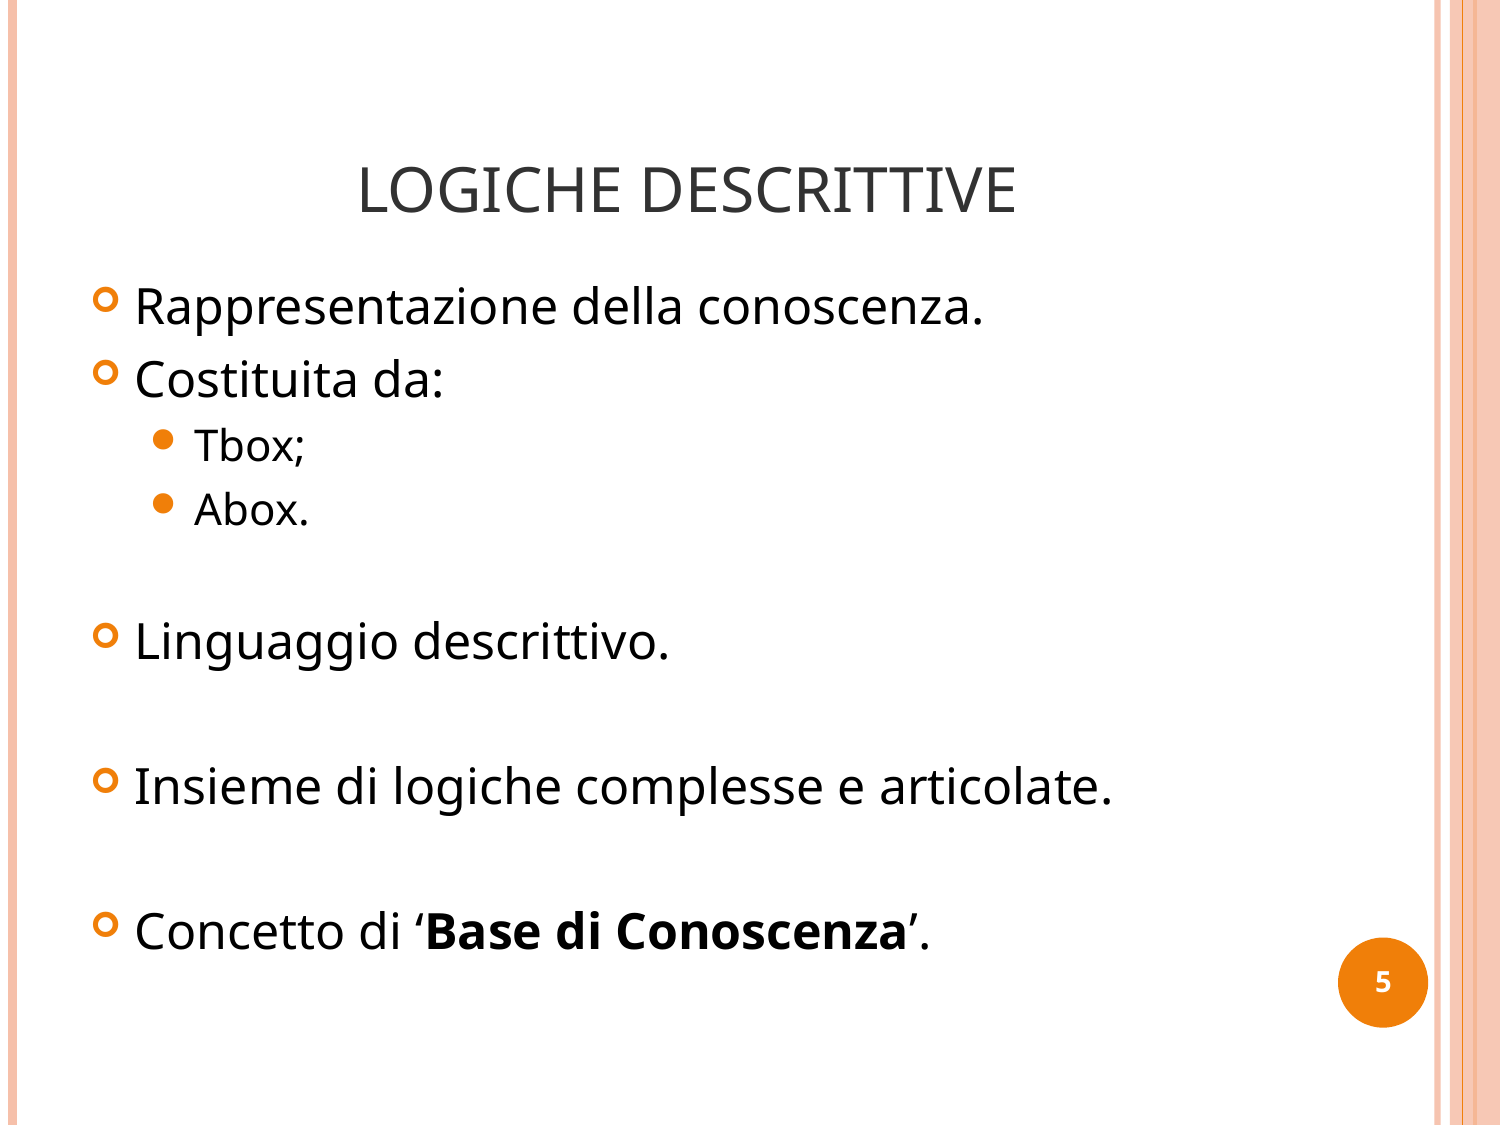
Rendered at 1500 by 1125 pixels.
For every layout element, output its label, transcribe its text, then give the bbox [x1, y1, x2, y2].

title LOGICHE DESCRITTIVE [74, 45, 1300, 233]
text_box <numero> [1333, 940, 1434, 1027]
list Rappresentazione della conoscenza. Costituita da: Tbox; Abox. Linguaggio descrittivo. Insieme di logiche complesse e articolate. Concetto di ‘Base di Conoscenza’. [74, 267, 1300, 964]
